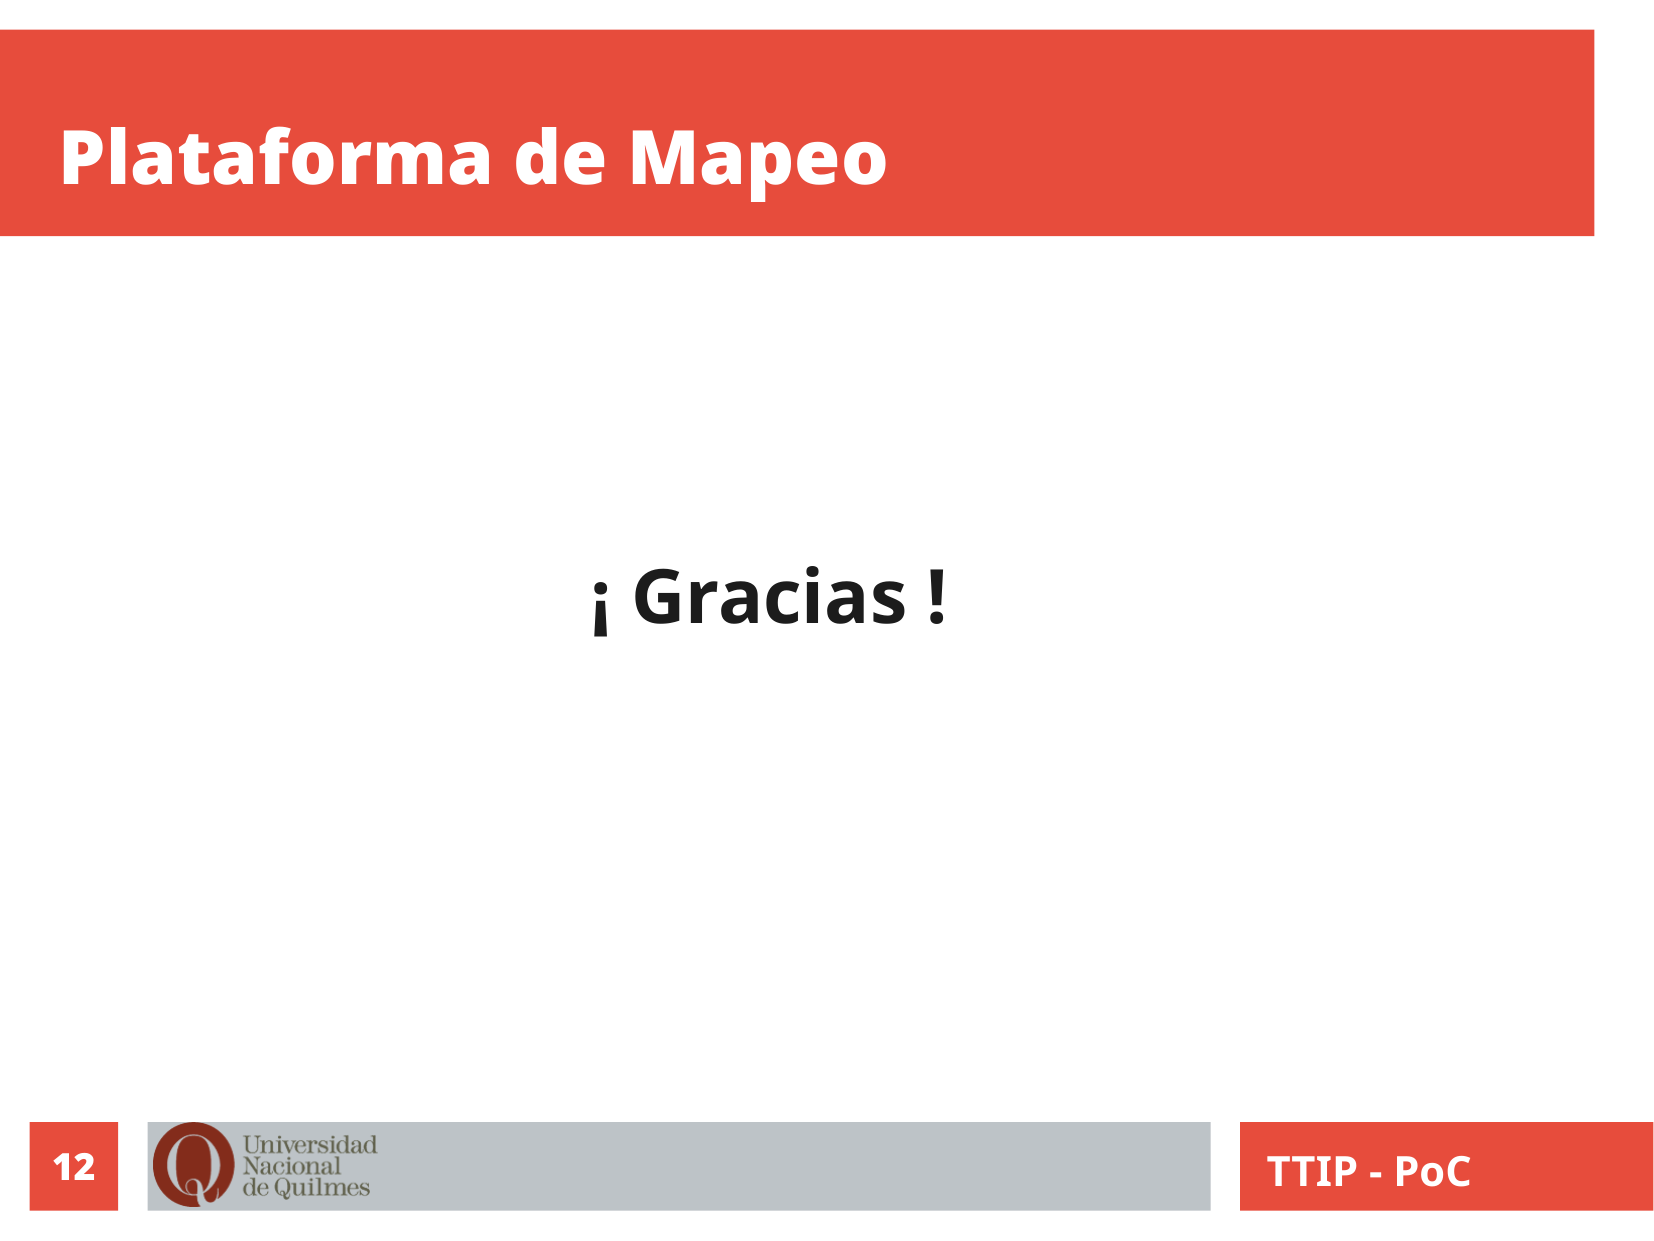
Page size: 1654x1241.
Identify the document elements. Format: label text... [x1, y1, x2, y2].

title Plataforma de Mapeo [59, 59, 1595, 207]
list ¡ Gracias ! [590, 543, 1063, 697]
picture [153, 1122, 378, 1207]
text_box TTIP - PoC [1251, 1133, 1548, 1200]
